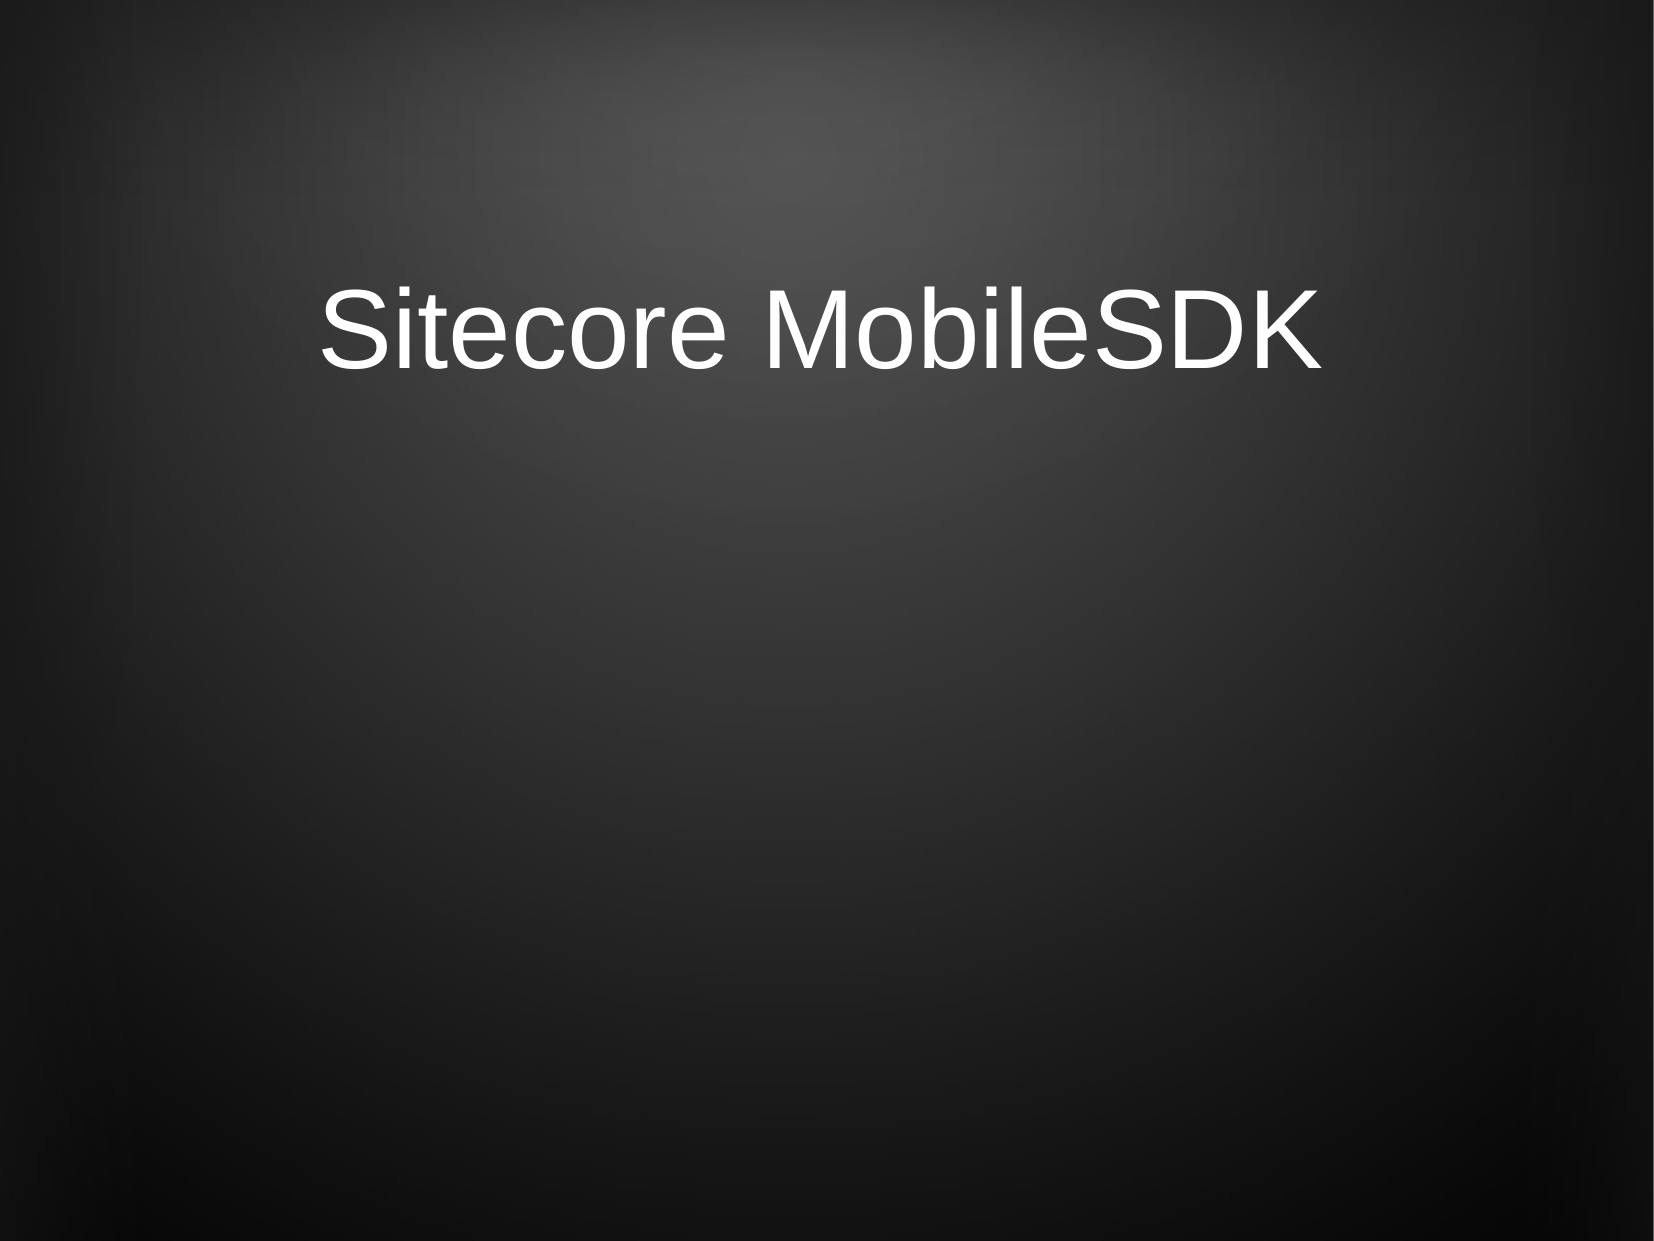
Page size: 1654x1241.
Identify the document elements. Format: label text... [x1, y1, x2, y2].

picture [0, 0, 1654, 1241]
text_box Sitecore MobileSDK [47, 259, 1595, 401]
